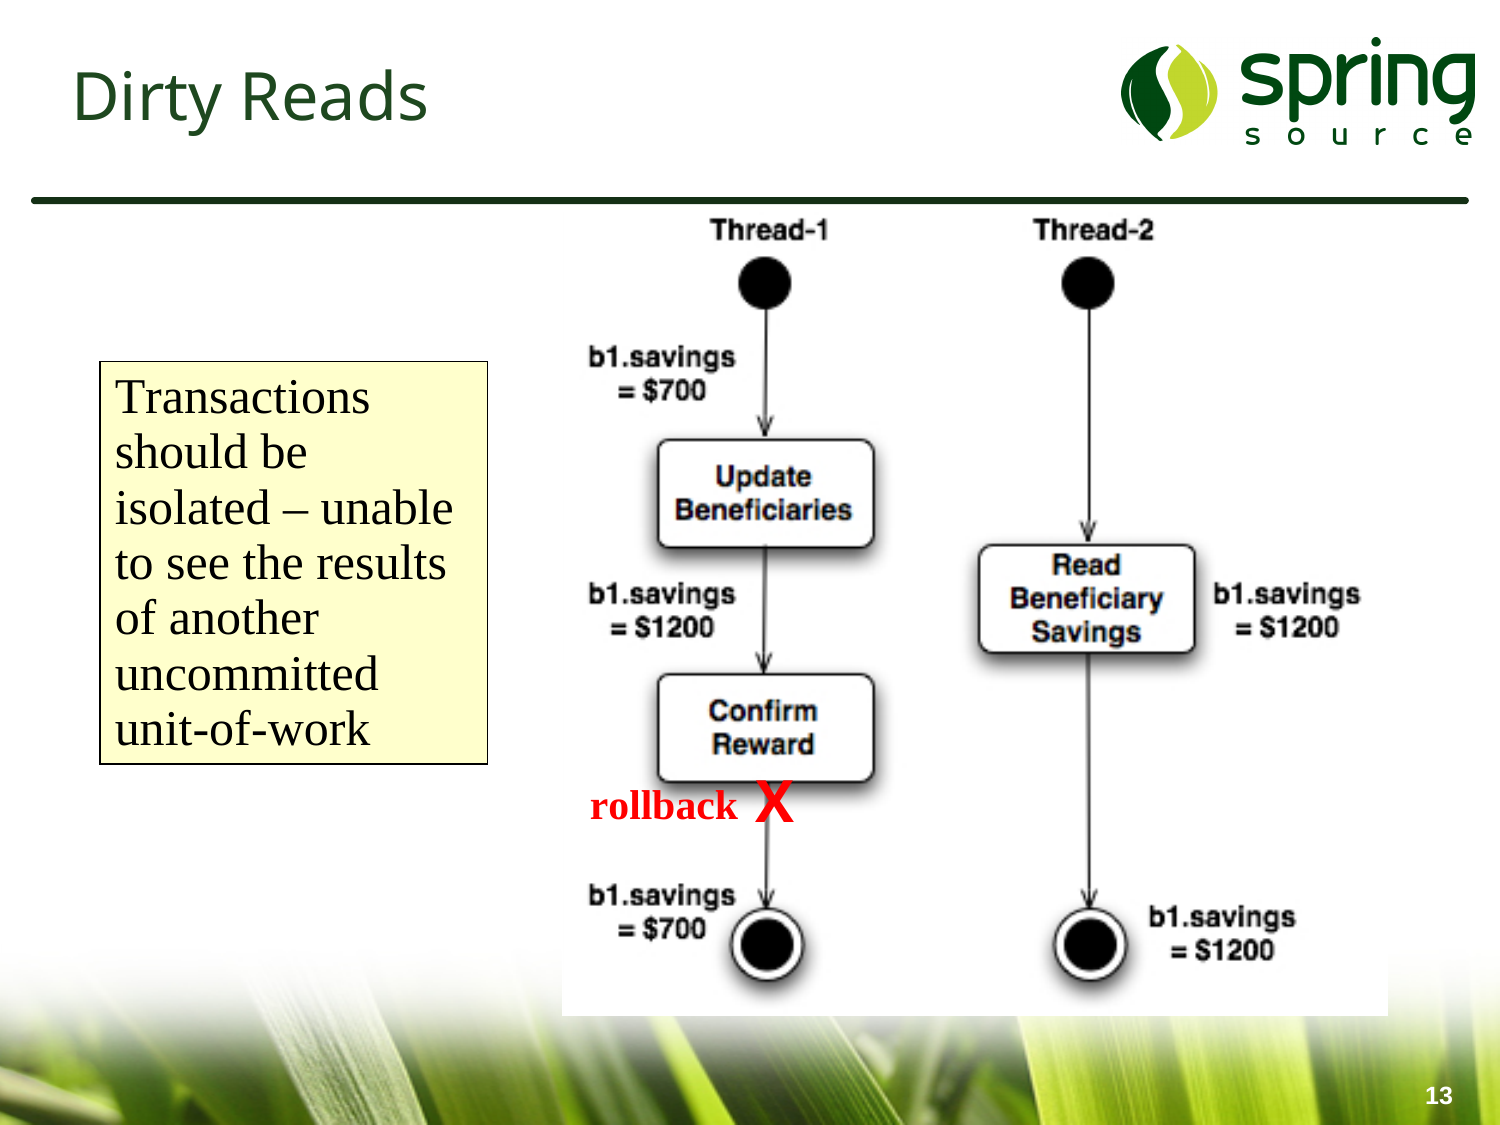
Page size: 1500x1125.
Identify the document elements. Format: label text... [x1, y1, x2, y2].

text_box X [740, 752, 810, 848]
text_box rollback [574, 774, 754, 837]
picture [0, 212, 1500, 1125]
picture [1121, 37, 1475, 145]
title Dirty Reads [56, 13, 1089, 176]
text_box Transactions should be isolated – unable to see the results of another uncommitted unit-of-work [99, 361, 488, 764]
